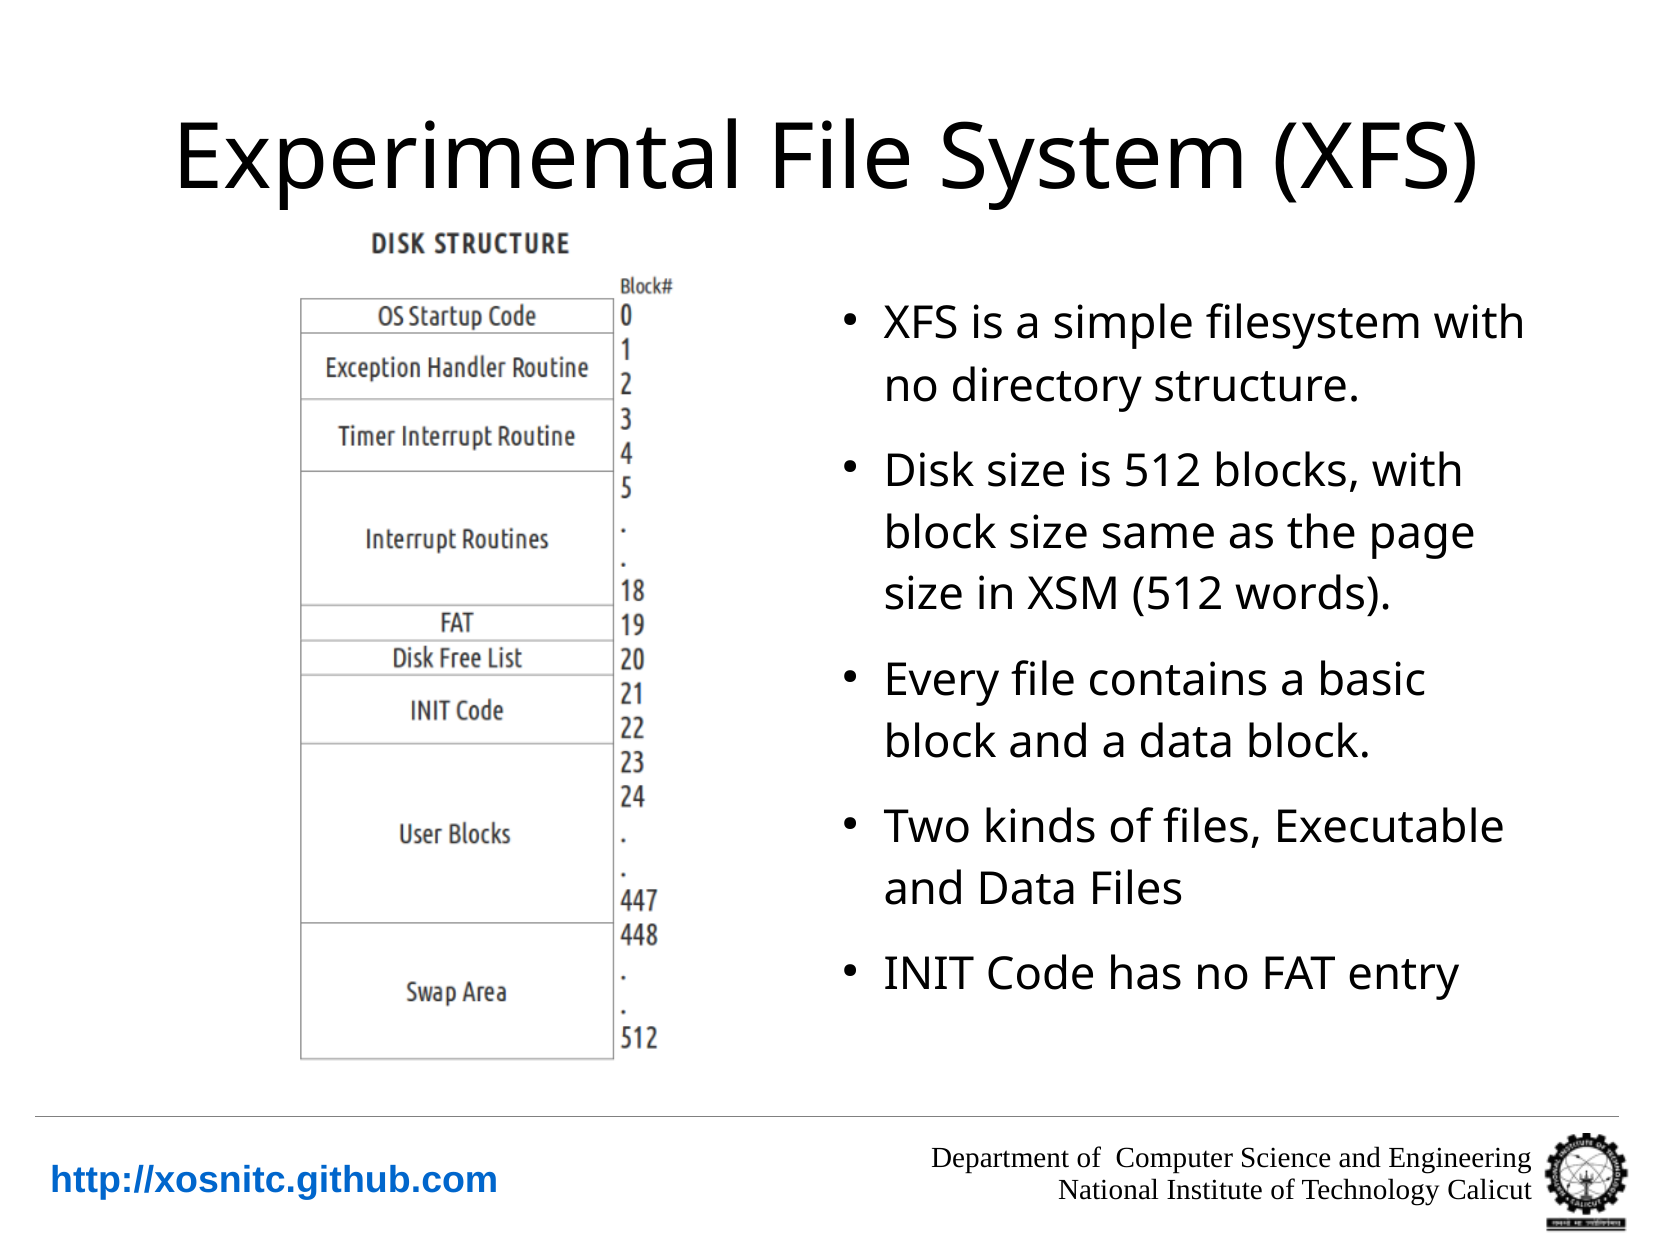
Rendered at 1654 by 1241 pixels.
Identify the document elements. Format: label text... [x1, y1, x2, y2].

picture [236, 215, 721, 1063]
list XFS is a simple filesystem with no directory structure. Disk size is 512 blocks, with block size same as the page size in XSM (512 words). Every file contains a basic block and a data block. Two kinds of files, Executable and Data Files INIT Code has no FAT entry [828, 290, 1539, 1010]
picture [1542, 1133, 1630, 1234]
title Experimental File System (XFS) [82, 49, 1571, 257]
